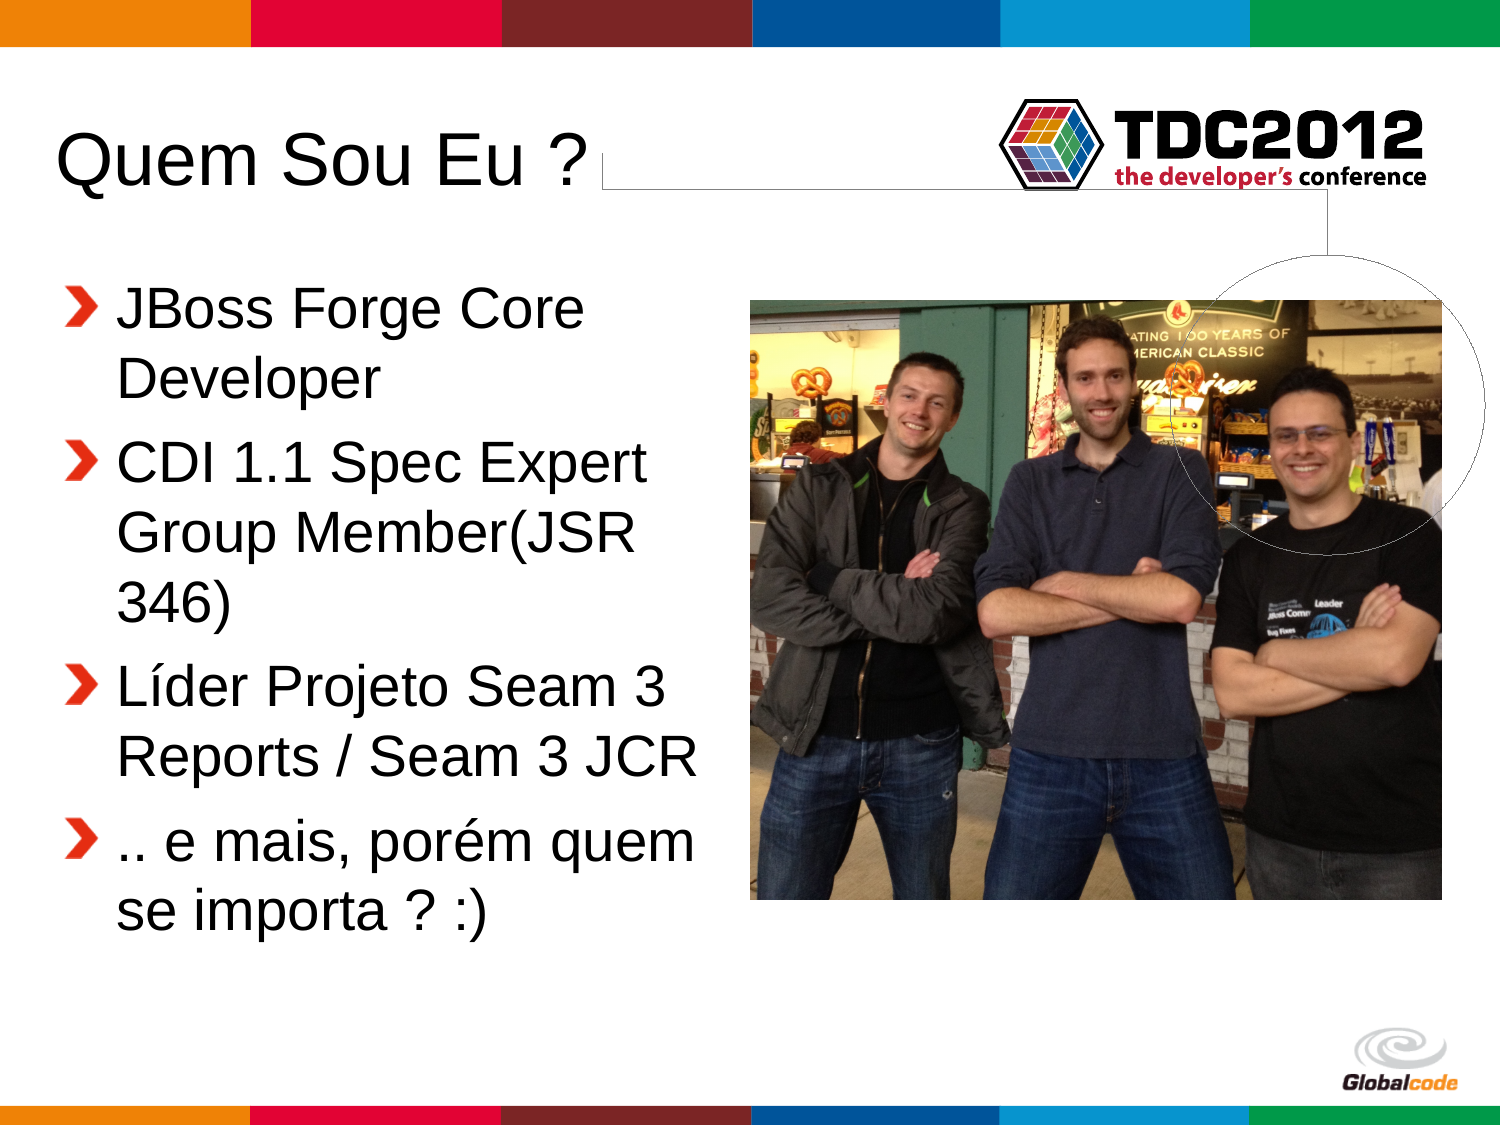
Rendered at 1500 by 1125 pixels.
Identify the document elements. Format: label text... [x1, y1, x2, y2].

picture [1340, 999, 1459, 1105]
picture [750, 300, 1442, 901]
list JBoss Forge Core Developer CDI 1.1 Spec Expert Group Member(JSR 346) Líder Projeto Seam 3 Reports / Seam 3 JCR .. e mais, porém quem se importa ? :) [45, 262, 737, 1006]
title Quem Sou Eu ? [41, 57, 975, 254]
